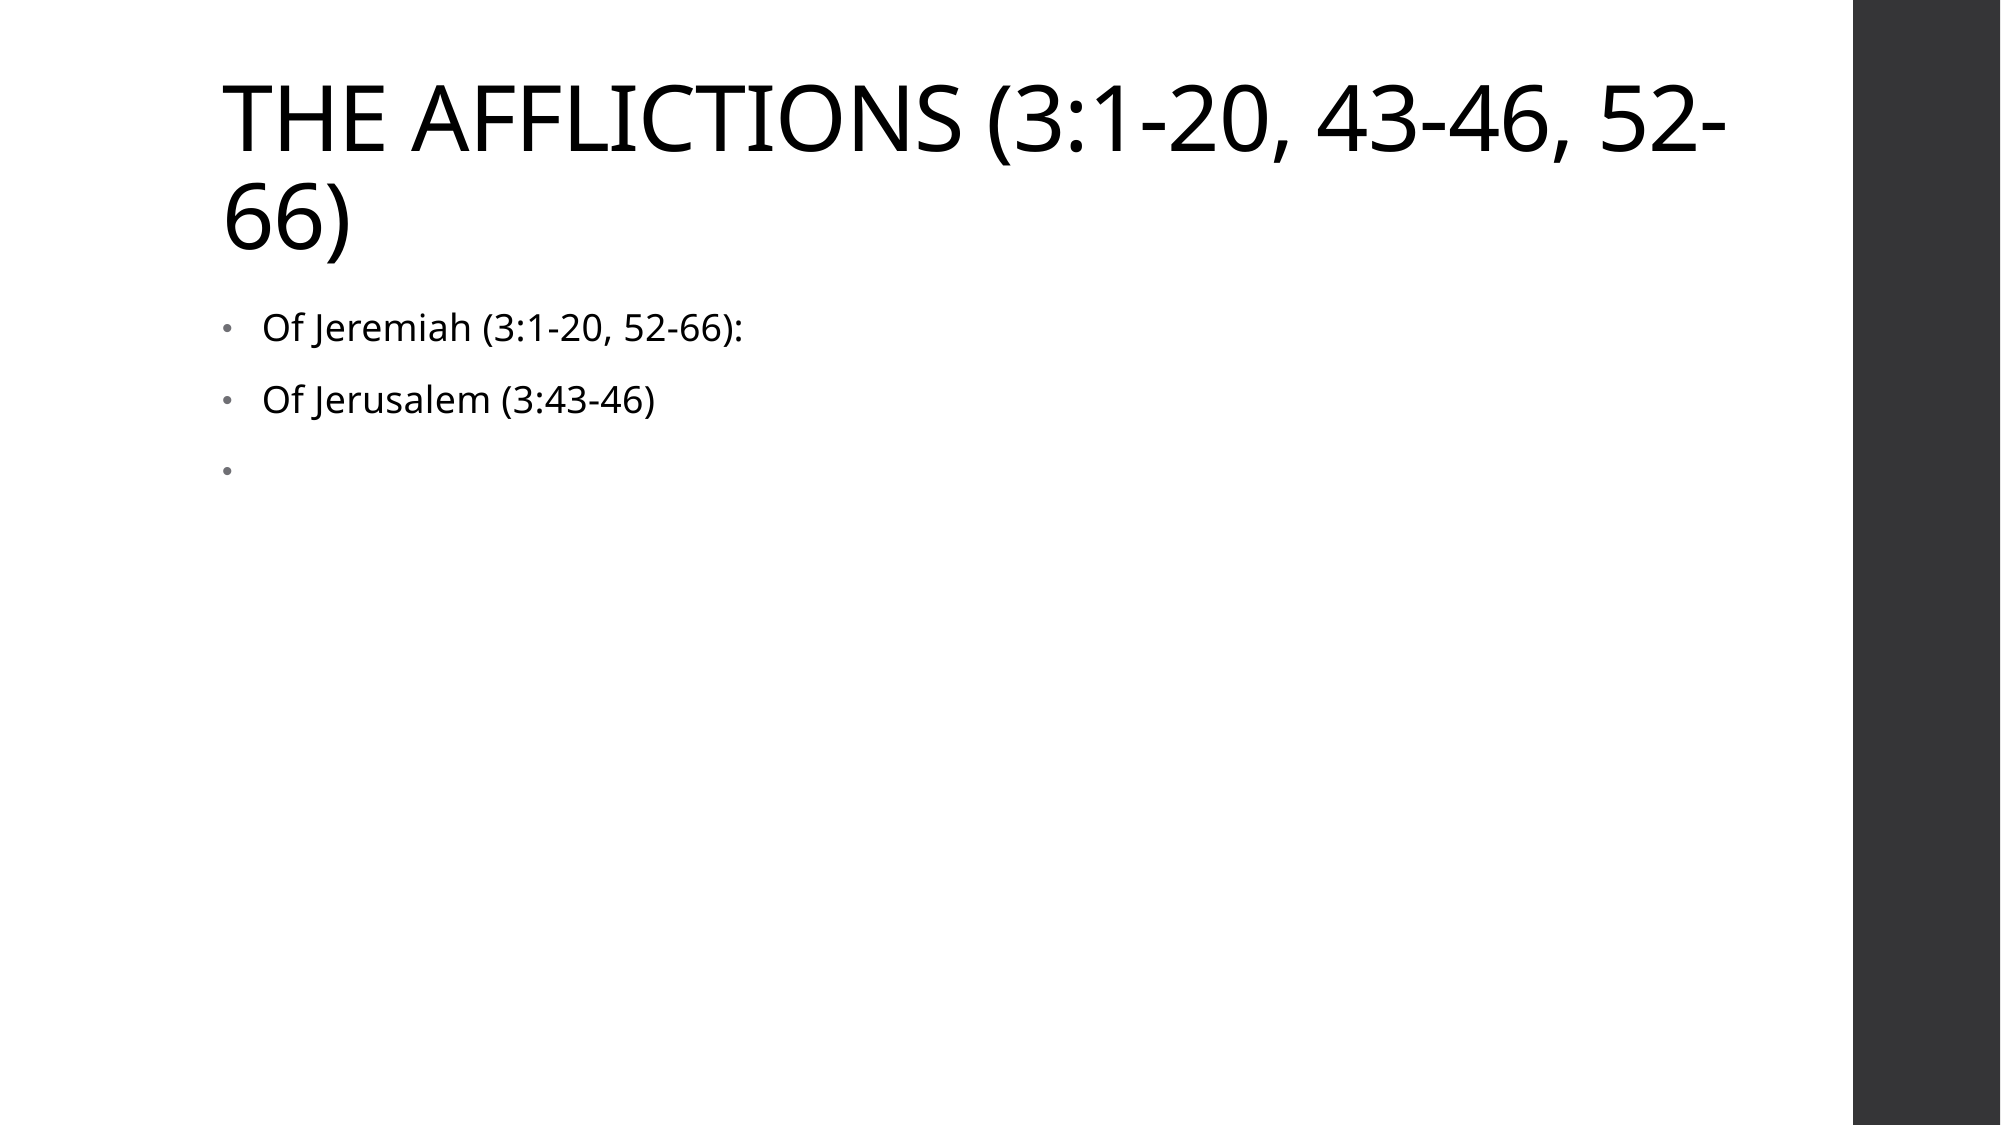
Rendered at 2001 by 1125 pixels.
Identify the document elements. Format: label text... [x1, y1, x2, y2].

list Of Jeremiah (3:1-20, 52-66): Of Jerusalem (3:43-46) [206, 299, 1617, 1014]
title THE AFFLICTIONS (3:1-20, 43-46, 52-66) [206, 60, 1797, 278]
